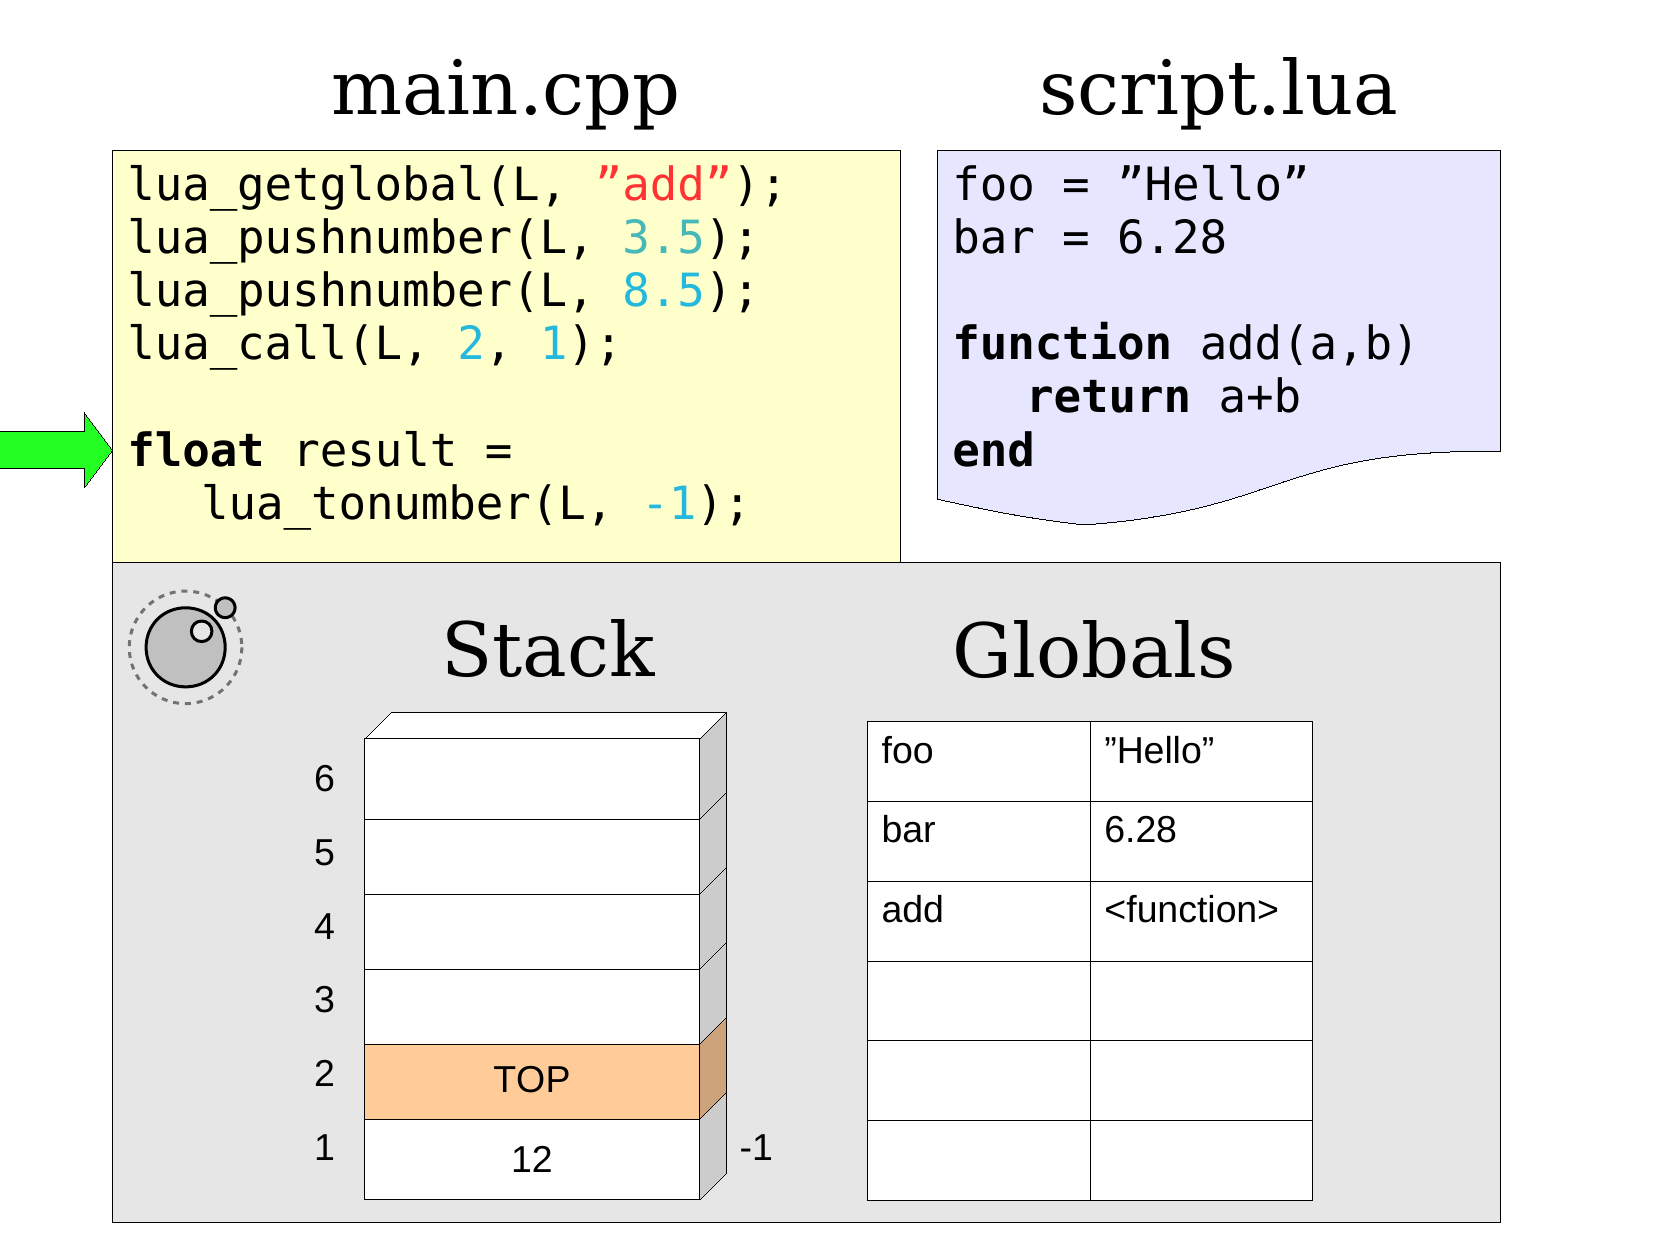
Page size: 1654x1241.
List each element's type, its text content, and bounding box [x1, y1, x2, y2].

table_cell [1091, 962, 1312, 1040]
text_box script.lua [937, 37, 1501, 140]
table_header [727, 751, 787, 824]
table_cell -1 [709, 1119, 787, 1192]
table_header ”Hello” [1091, 722, 1312, 801]
table_cell 5 [300, 825, 364, 897]
table_header foo [868, 722, 1090, 801]
table_cell add [868, 882, 1090, 961]
table_cell 6.28 [1091, 802, 1312, 881]
table_cell [868, 1121, 1090, 1200]
table_cell 3 [300, 972, 364, 1045]
table_cell [1091, 1121, 1312, 1200]
table_cell [727, 1046, 787, 1118]
table_header 6 [300, 751, 364, 824]
table_cell [868, 1041, 1090, 1120]
table_cell [727, 898, 787, 971]
text_box 12 [364, 1120, 699, 1200]
table_cell [727, 825, 787, 897]
text_box main.cpp [112, 37, 901, 140]
table_cell 2 [300, 1046, 364, 1118]
table_cell 1 [300, 1119, 364, 1192]
table_cell [727, 972, 787, 1045]
table_cell [1091, 1041, 1312, 1120]
text_box foo = ”Hello” bar = 6.28 function add(a,b) return a+b end [937, 150, 1501, 525]
table_cell [868, 962, 1090, 1040]
text_box Stack [426, 599, 670, 702]
table_cell <function> [1091, 882, 1312, 961]
text_box [112, 562, 1501, 1223]
text_box TOP [364, 1045, 699, 1120]
text_box lua_getglobal(L, ”add”); lua_pushnumber(L, 3.5); lua_pushnumber(L, 8.5); lua_call(L, 2, 1); float result = lua_tonumber(L, -1); [112, 150, 901, 563]
table_cell 4 [300, 898, 364, 971]
text_box [0, 412, 113, 488]
table_cell bar [868, 802, 1090, 881]
text_box Globals [937, 600, 1252, 713]
